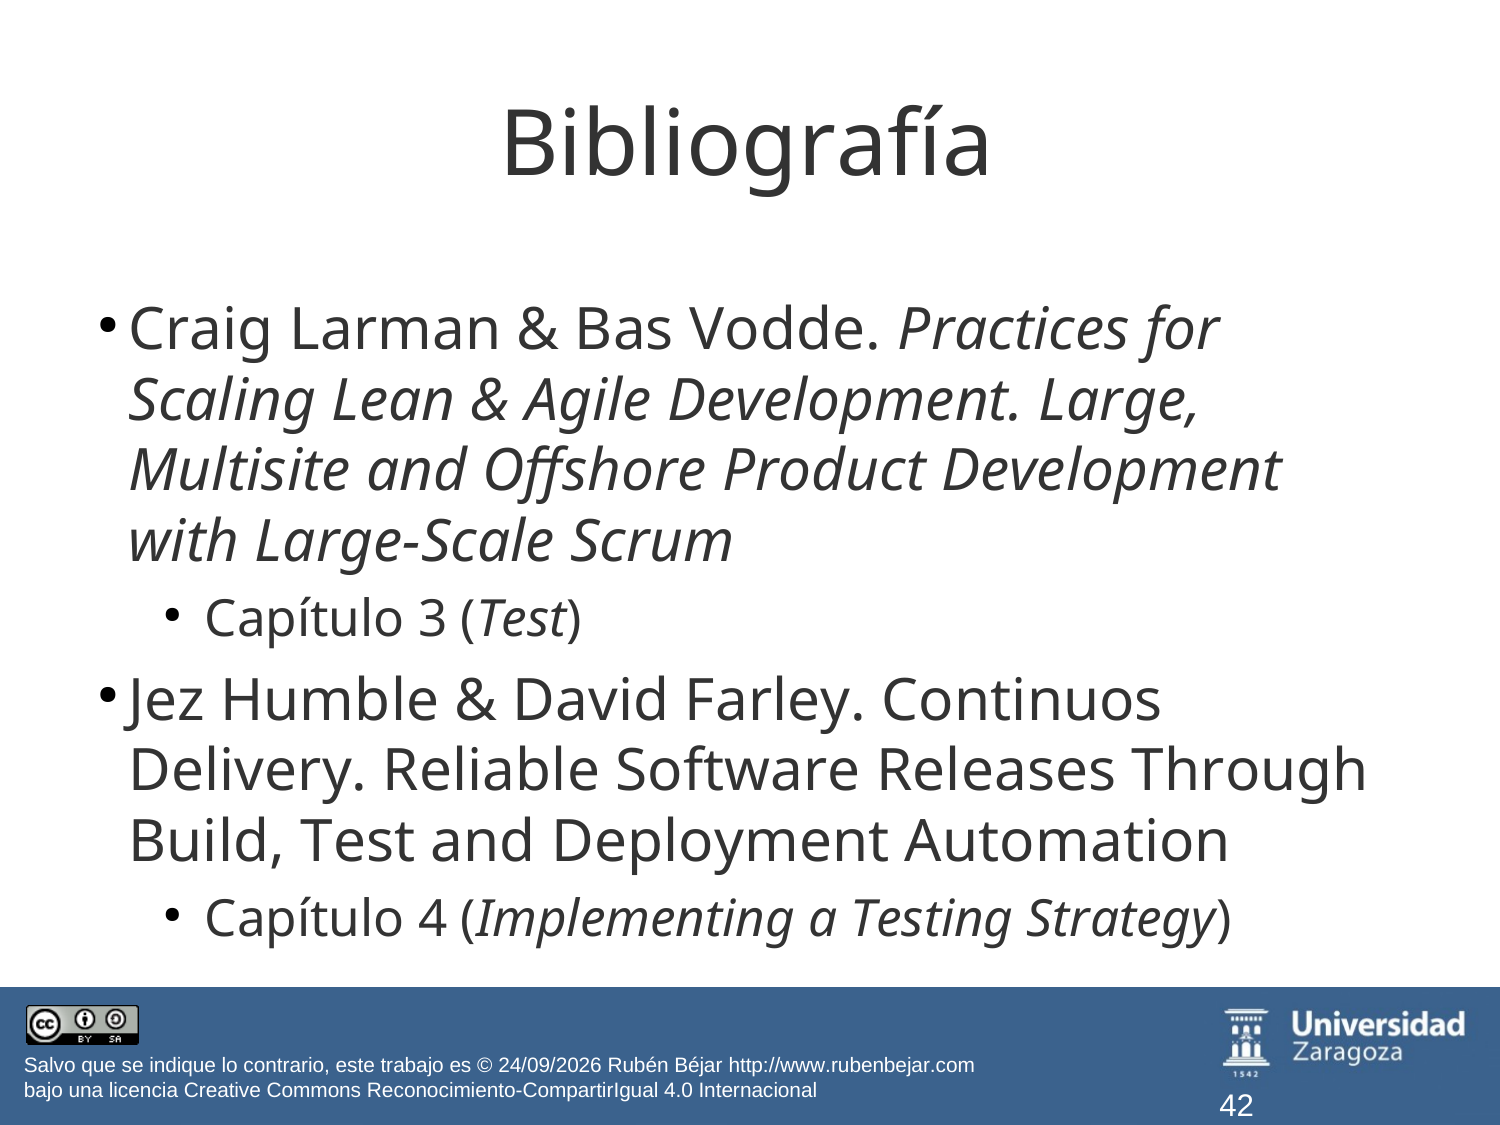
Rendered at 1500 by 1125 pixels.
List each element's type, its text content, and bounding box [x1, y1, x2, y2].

list Craig Larman & Bas Vodde. Practices for Scaling Lean & Agile Development. Large, Multisite and Offshore Product Development with Large-Scale Scrum Capítulo 3 (Test) Jez Humble & David Farley. Continuos Delivery. Reliable Software Releases Through Build, Test and Deployment Automation Capítulo 4 (Implementing a Testing Strategy) [82, 283, 1418, 957]
title Bibliografía [74, 21, 1420, 257]
picture [0, 987, 1500, 1125]
